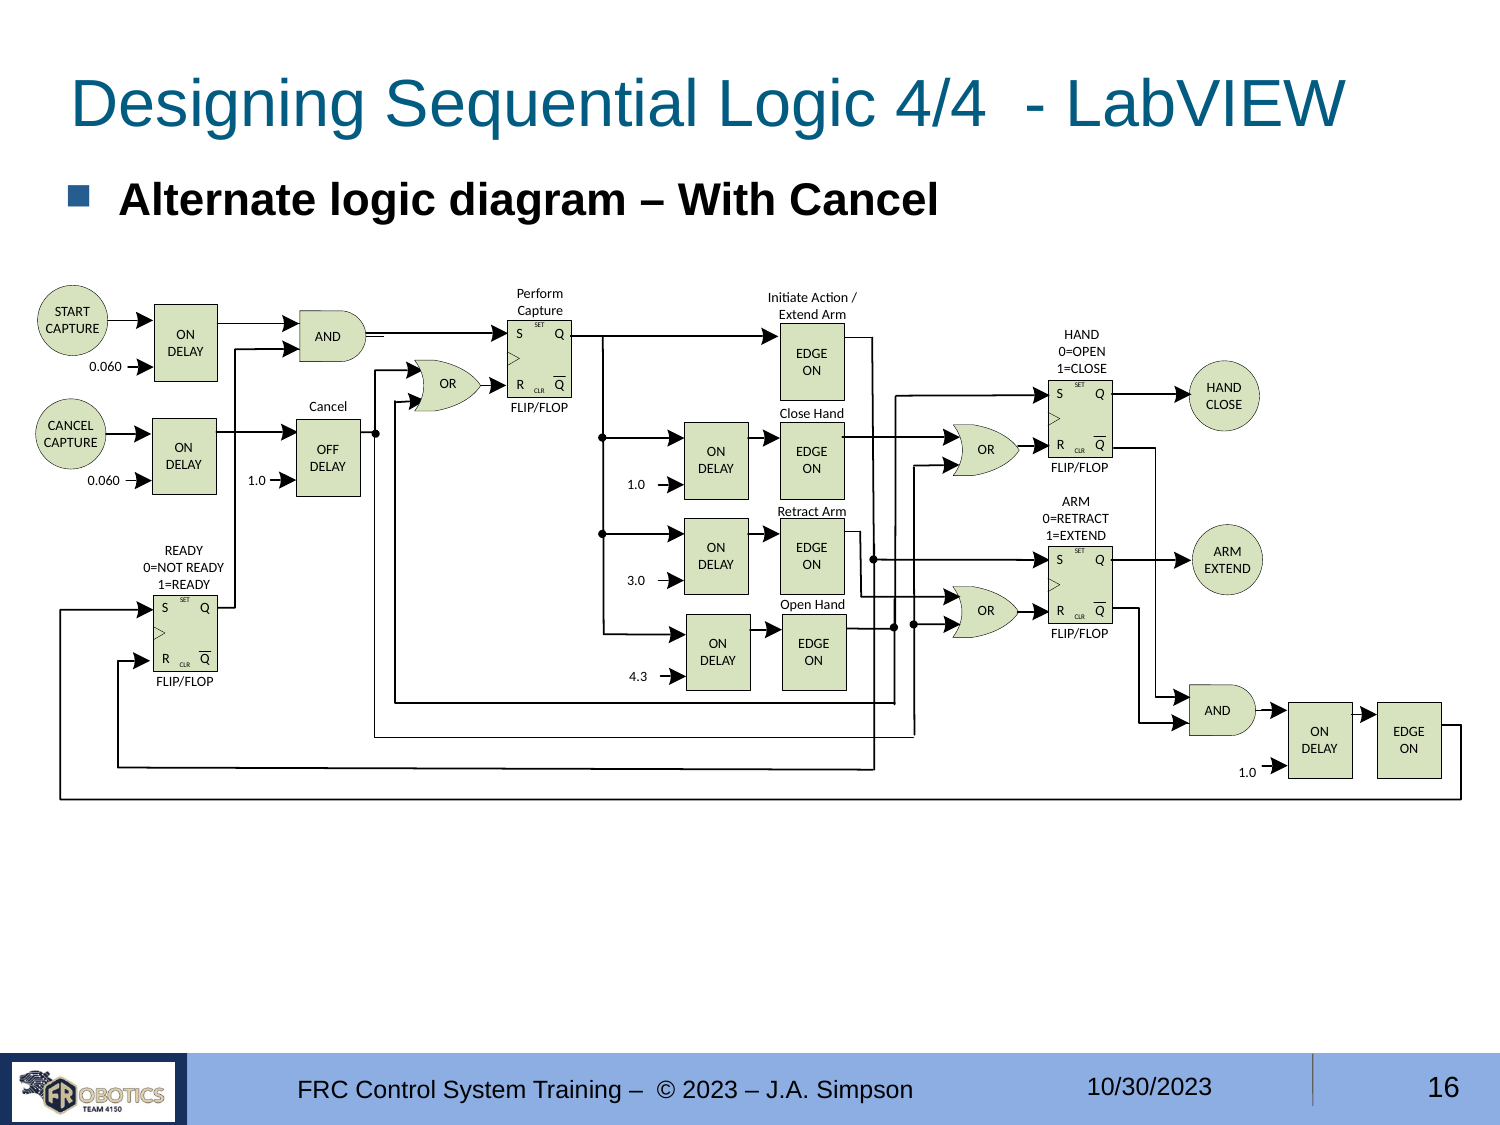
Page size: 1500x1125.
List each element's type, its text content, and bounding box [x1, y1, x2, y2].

slide_number <number> [1337, 1072, 1475, 1100]
slide_number 10/30/2023 [1012, 1071, 1288, 1100]
picture [12, 1062, 175, 1122]
title Designing Sequential Logic 4/4 - LabVIEW [55, 52, 1443, 148]
list Alternate logic diagram – With Cancel [55, 162, 1340, 251]
picture [35, 269, 1462, 801]
footer FRC Control System Training – © 2023 – J.A. Simpson [225, 1074, 988, 1103]
